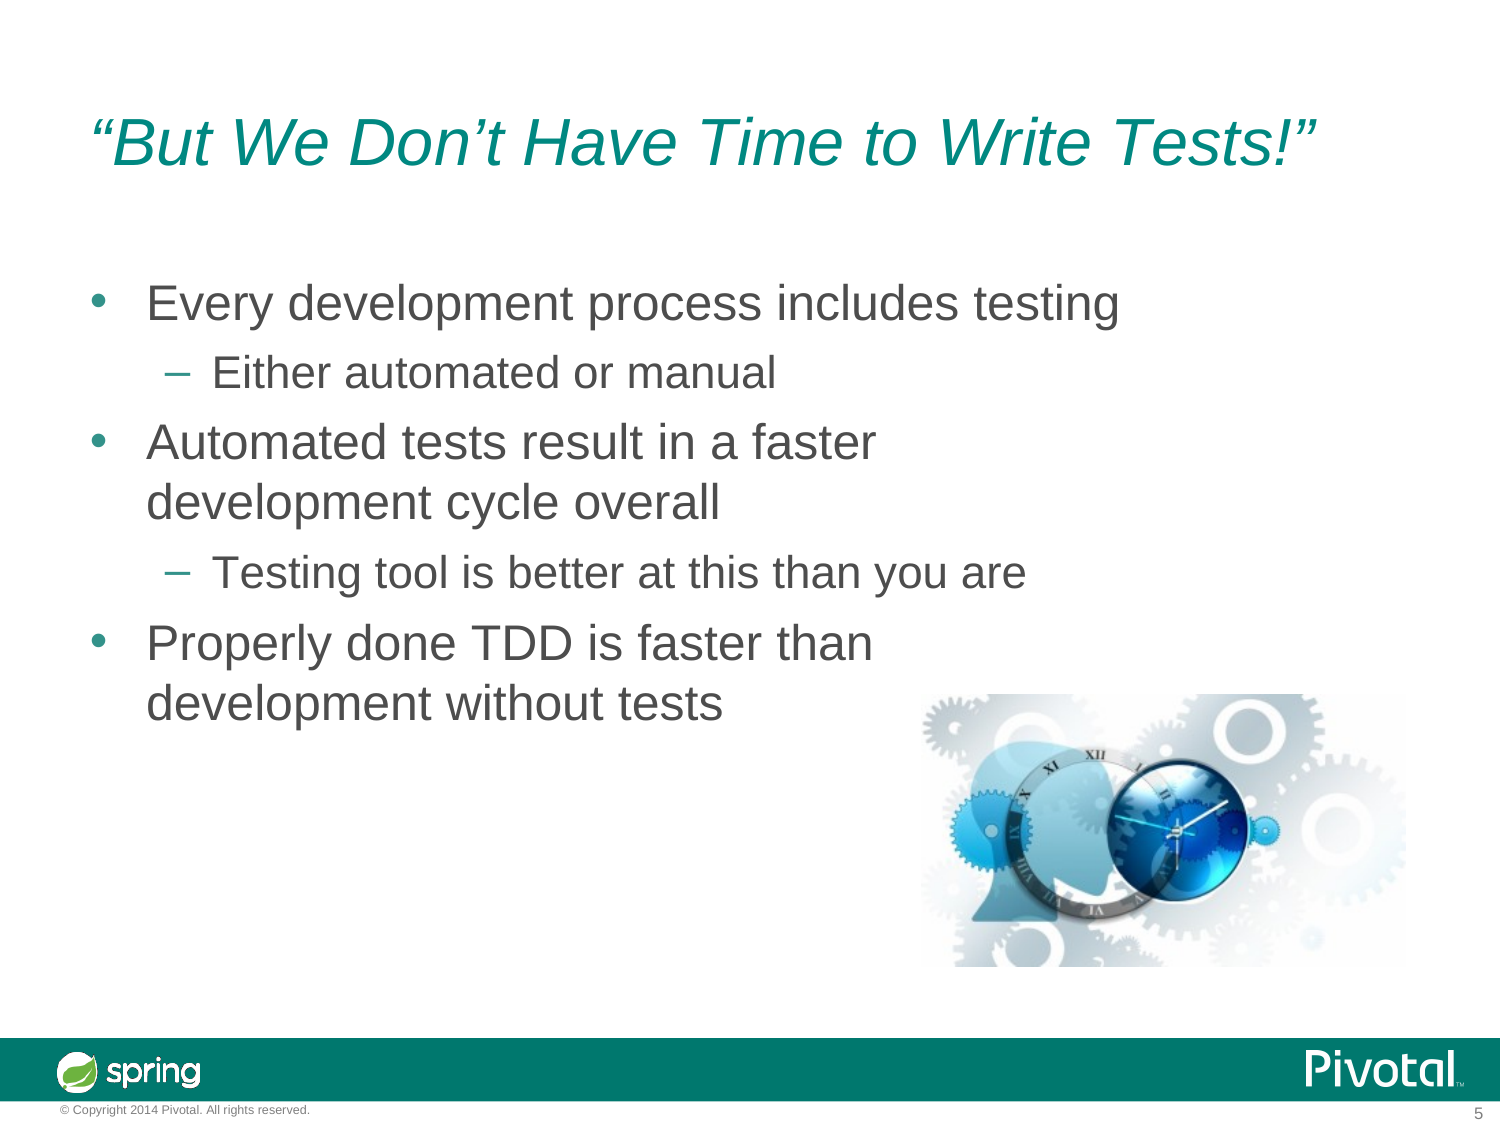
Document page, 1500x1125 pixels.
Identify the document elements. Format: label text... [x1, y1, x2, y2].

picture [32, 1041, 210, 1103]
picture [921, 694, 1406, 967]
list Every development process includes testing Either automated or manual Automated tests result in a faster development cycle overall Testing tool is better at this than you are Properly done TDD is faster than development without tests [75, 262, 1426, 1005]
picture [1306, 1050, 1464, 1087]
title “But We Don’t Have Time to Write Tests!” [75, 91, 1426, 187]
